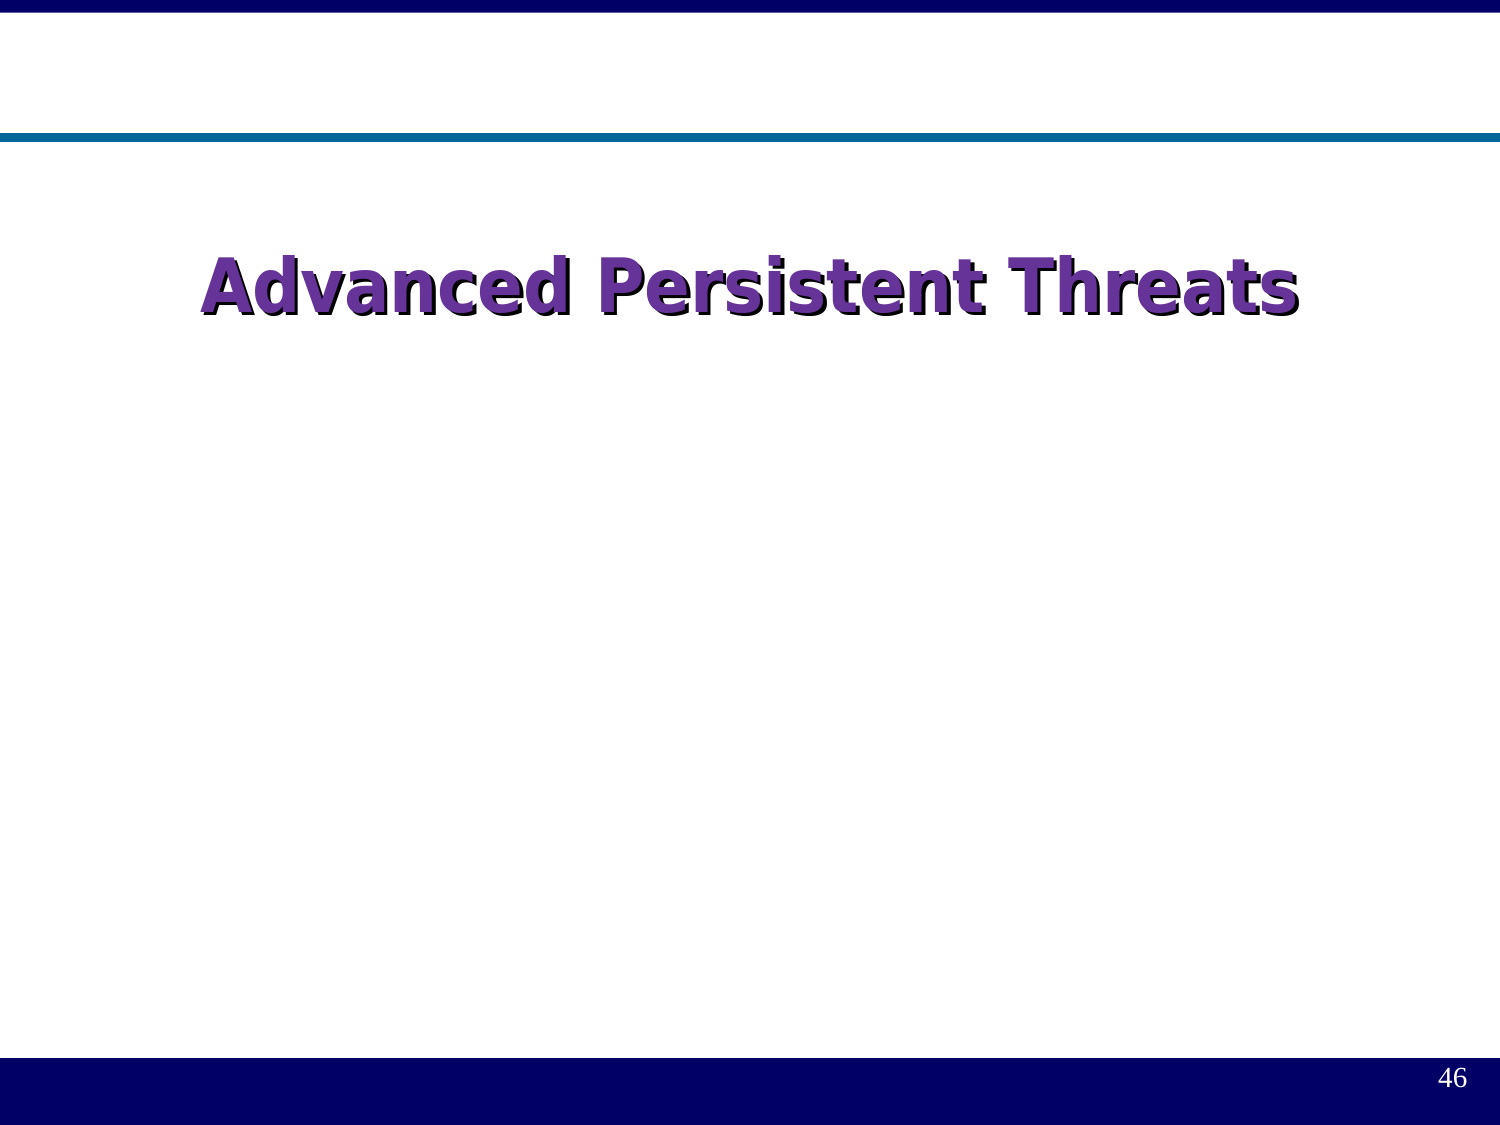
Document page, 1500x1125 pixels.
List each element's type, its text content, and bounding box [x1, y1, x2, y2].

subtitle Advanced Persistent Threats [30, 0, 1471, 580]
